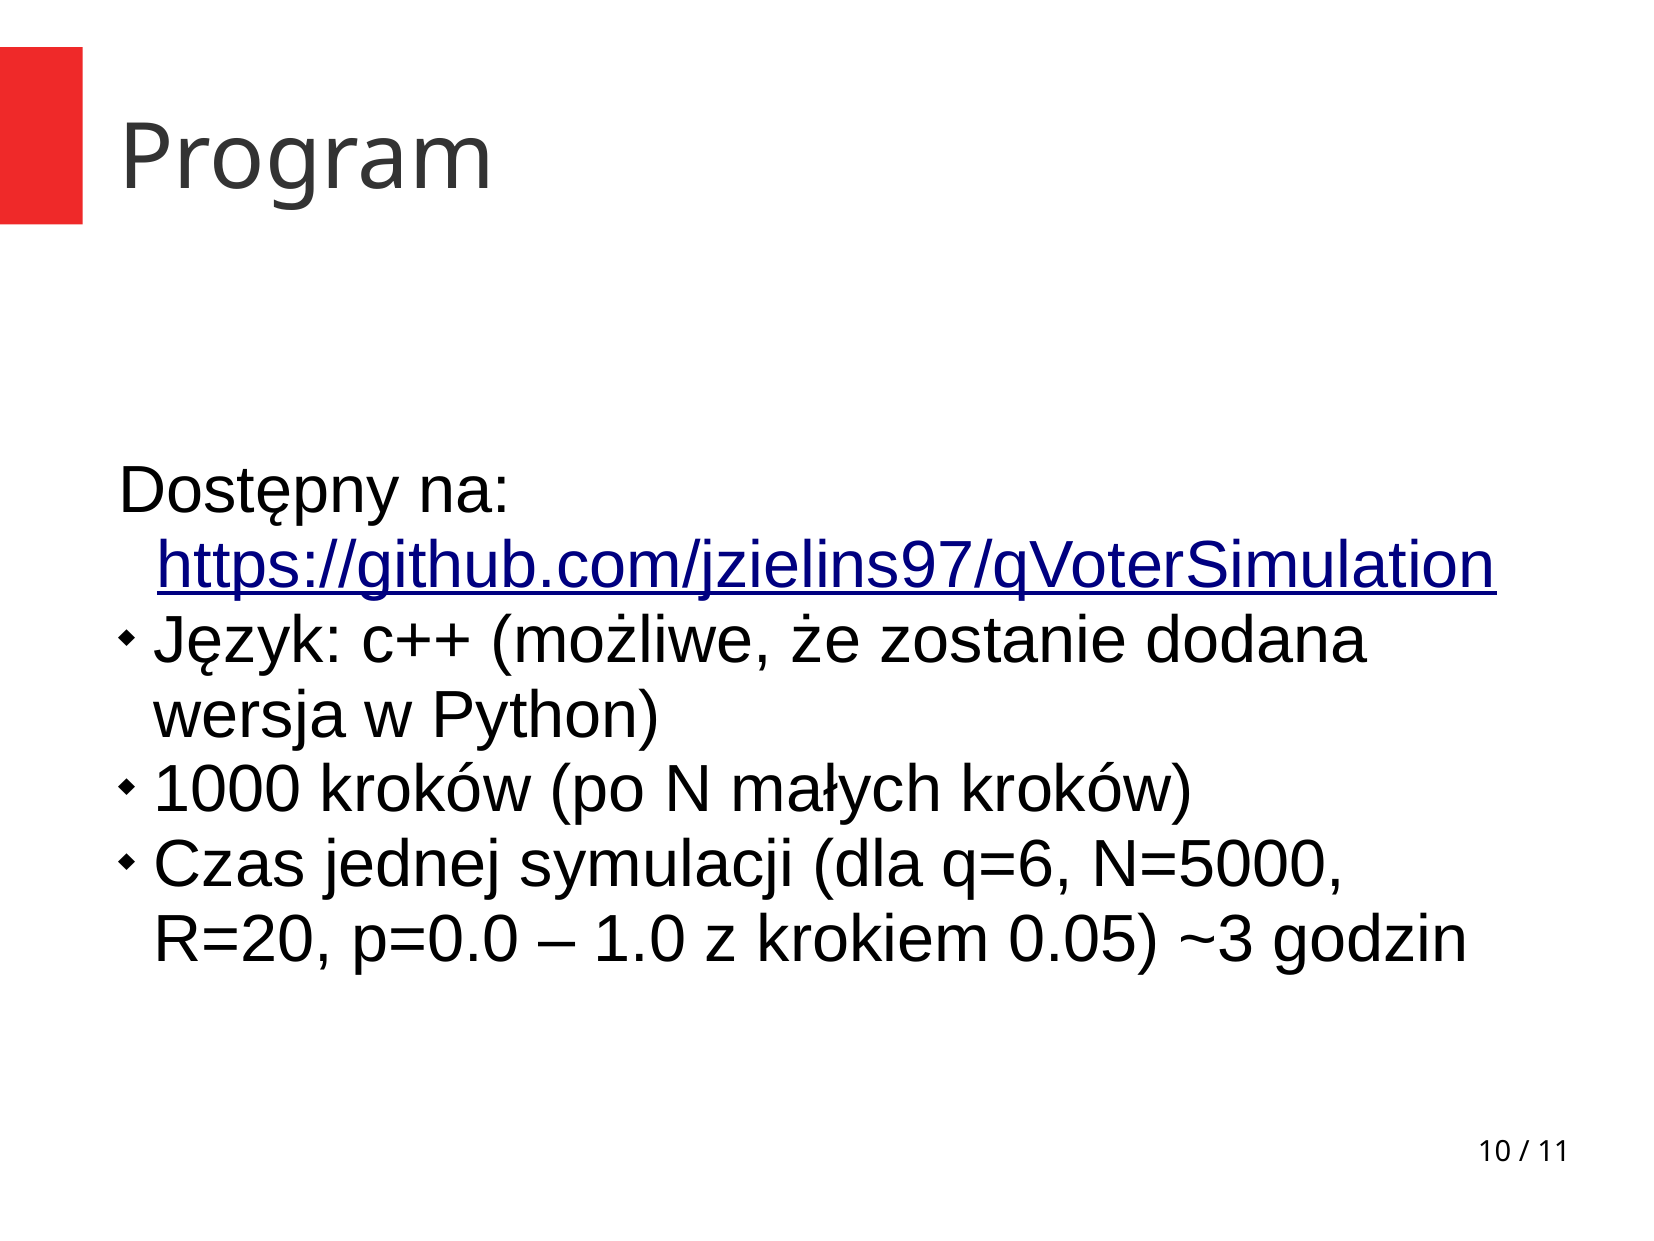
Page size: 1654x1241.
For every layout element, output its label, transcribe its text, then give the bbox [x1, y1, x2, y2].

subtitle Dostępny na: https://github.com/jzielins97/qVoterSimulation Język: c++ (możliwe, że zostanie dodana wersja w Python) 1000 kroków (po N małych kroków) Czas jednej symulacji (dla q=6, N=5000, R=20, p=0.0 – 1.0 z krokiem 0.05) ~3 godzin [118, 354, 1536, 1074]
title Program [118, 49, 1571, 257]
